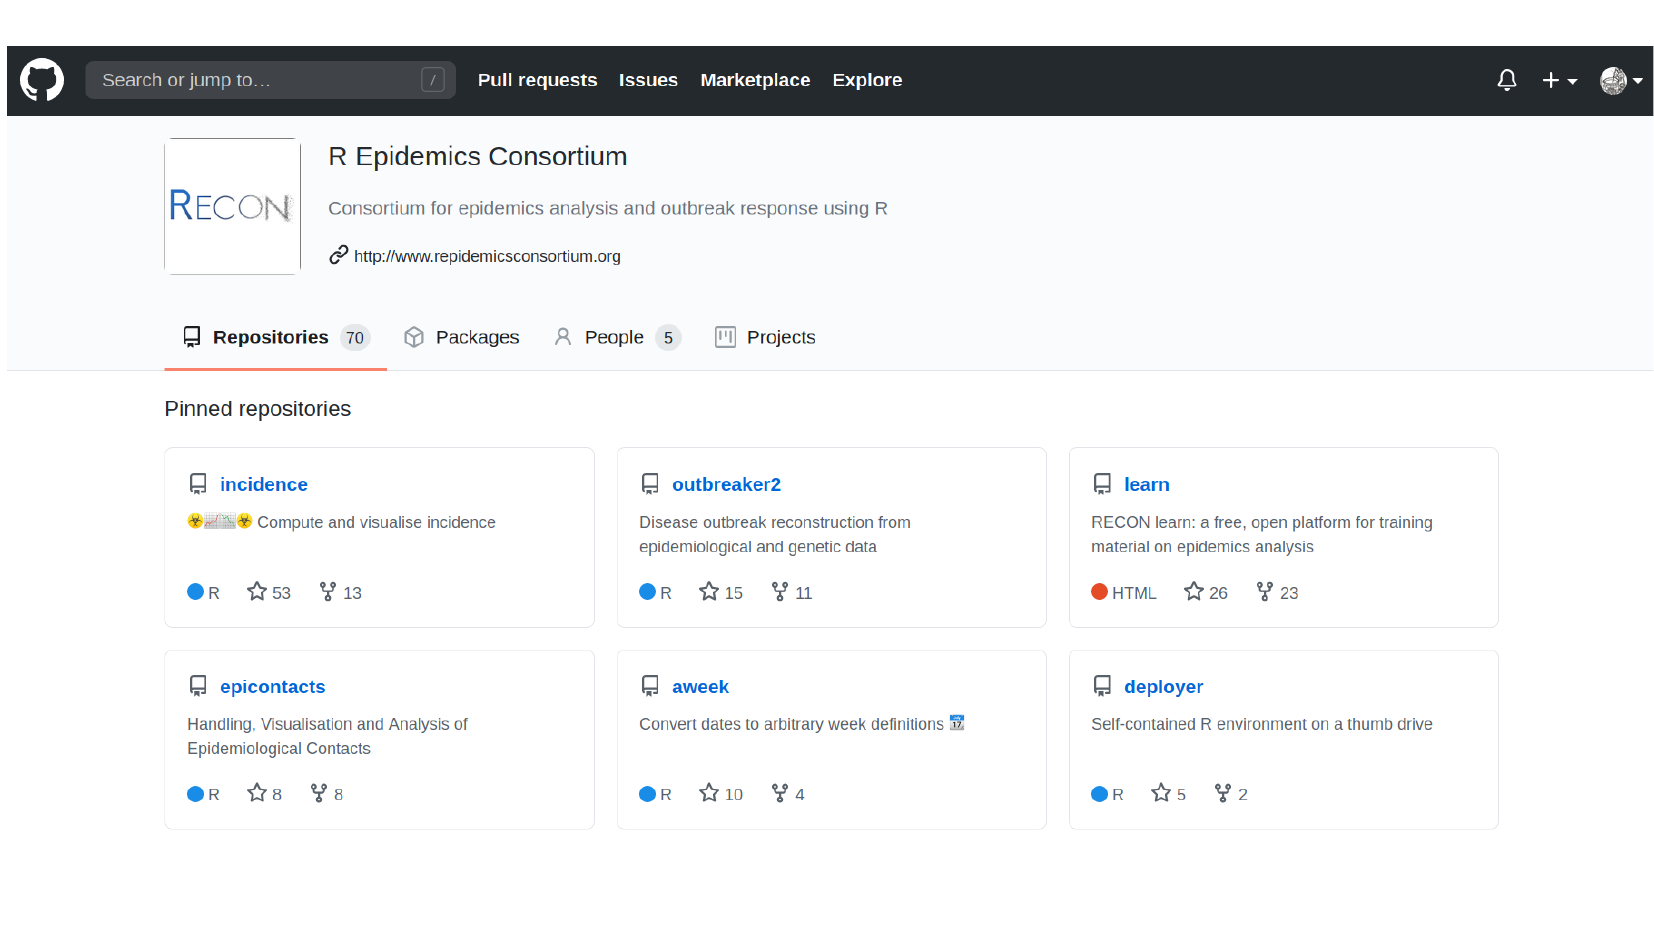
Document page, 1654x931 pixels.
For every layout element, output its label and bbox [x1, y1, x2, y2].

picture [7, 46, 1654, 869]
